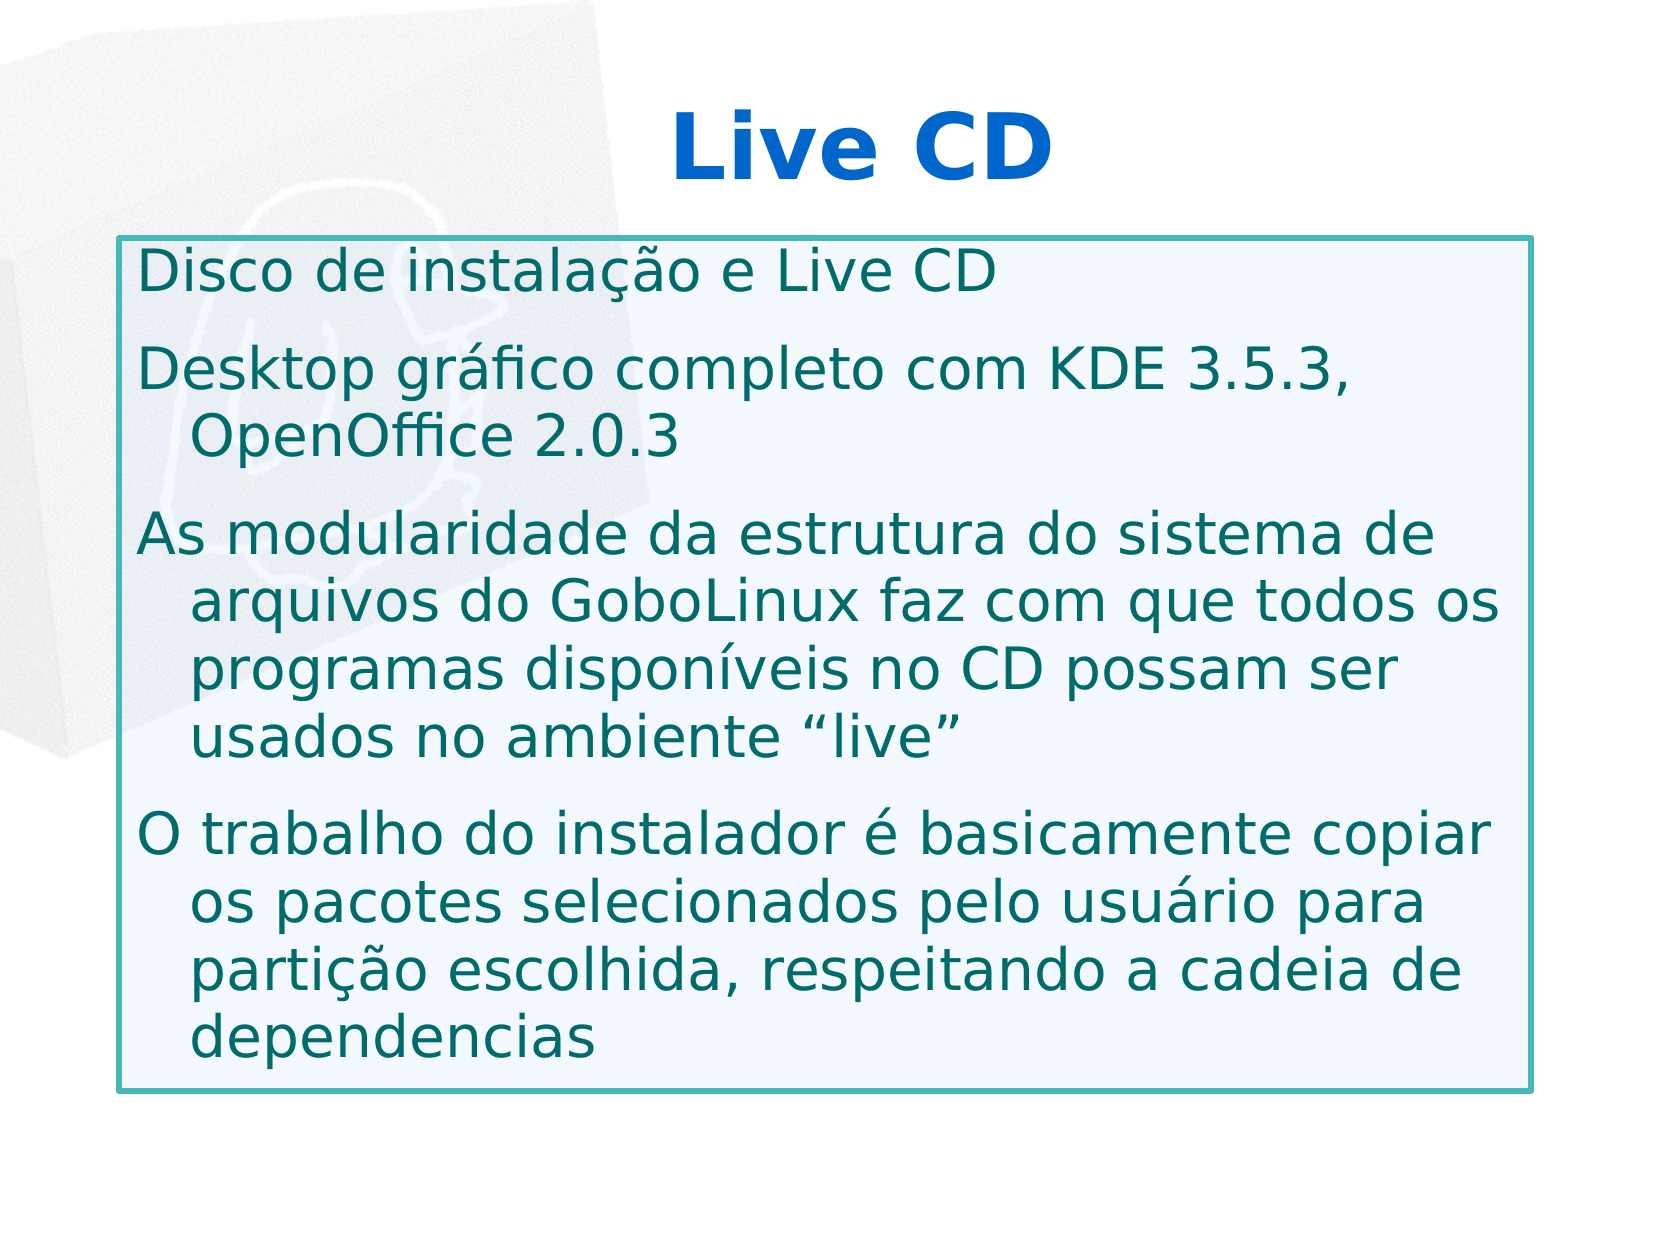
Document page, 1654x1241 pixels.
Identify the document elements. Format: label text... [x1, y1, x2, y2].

list Disco de instalação e Live CD Desktop gráfico completo com KDE 3.5.3, OpenOffice 2.0.3 As modularidade da estrutura do sistema de arquivos do GoboLinux faz com que todos os programas disponíveis no CD possam ser usados no ambiente “live” O trabalho do instalador é basicamente copiar os pacotes selecionados pelo usuário para partição escolhida, respeitando a cadeia de dependencias [119, 237, 1532, 1092]
picture [0, 0, 700, 771]
title Live CD [112, 70, 1581, 226]
